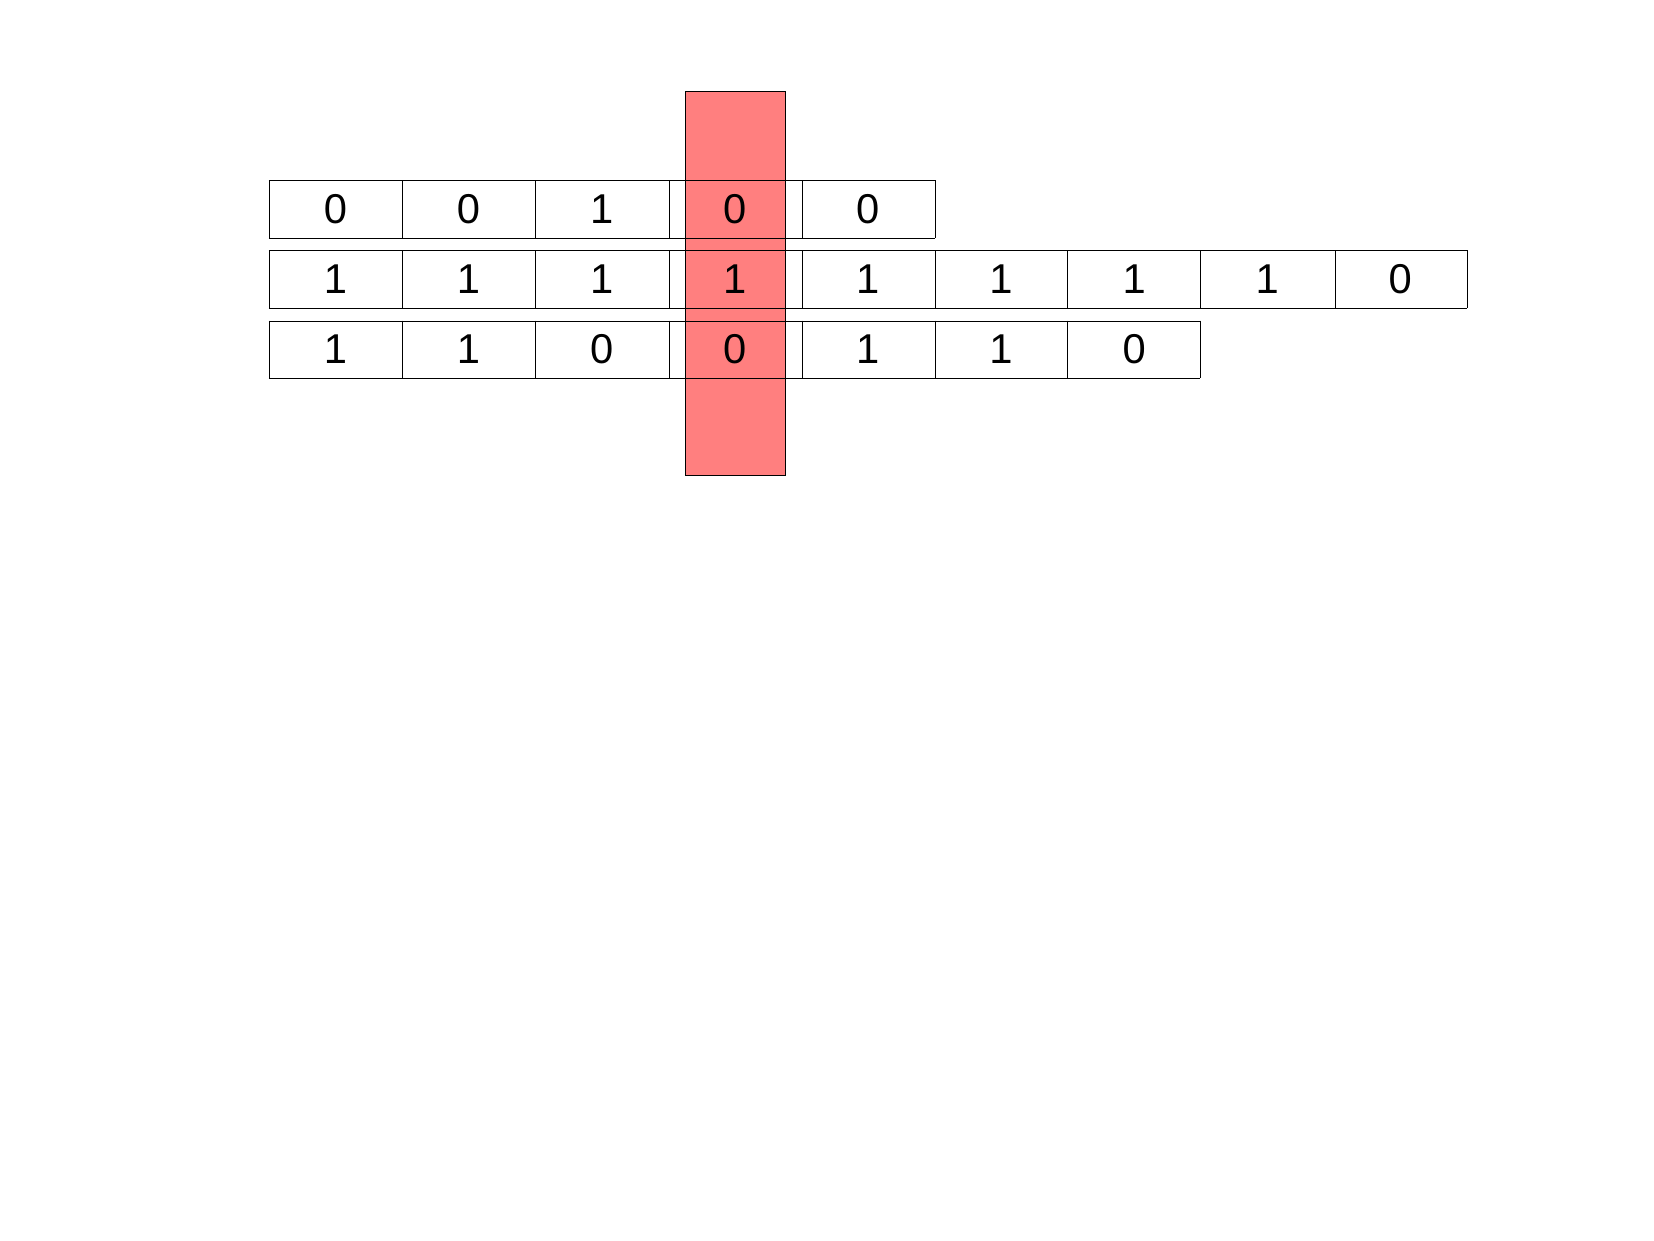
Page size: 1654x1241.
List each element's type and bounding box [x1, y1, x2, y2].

chart [268, 180, 1470, 557]
text_box [685, 91, 786, 180]
